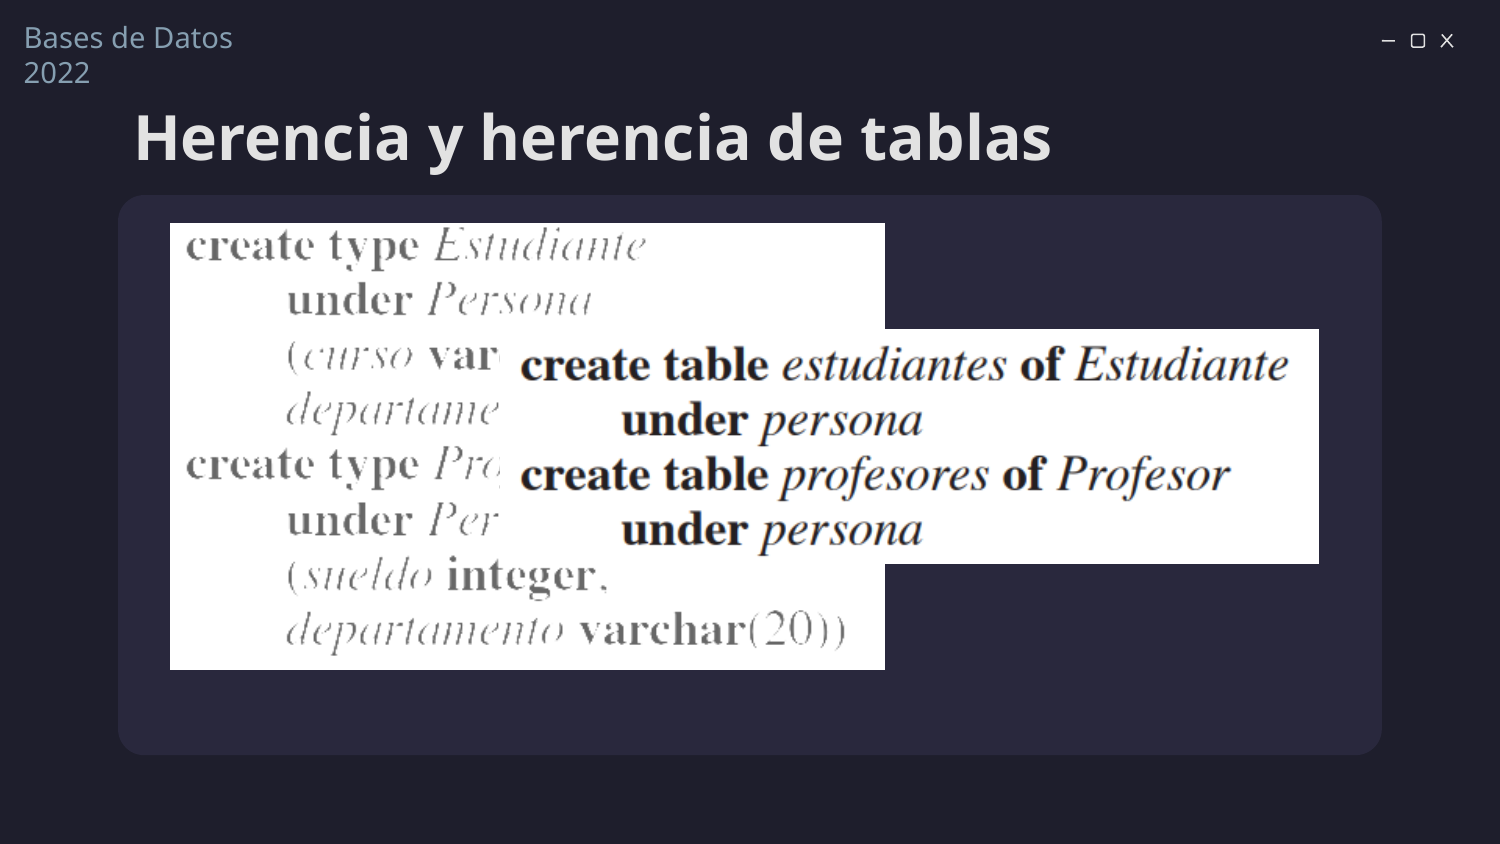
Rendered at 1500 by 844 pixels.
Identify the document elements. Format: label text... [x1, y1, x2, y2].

picture [170, 223, 1319, 670]
title Herencia y herencia de tablas [118, 88, 1382, 183]
